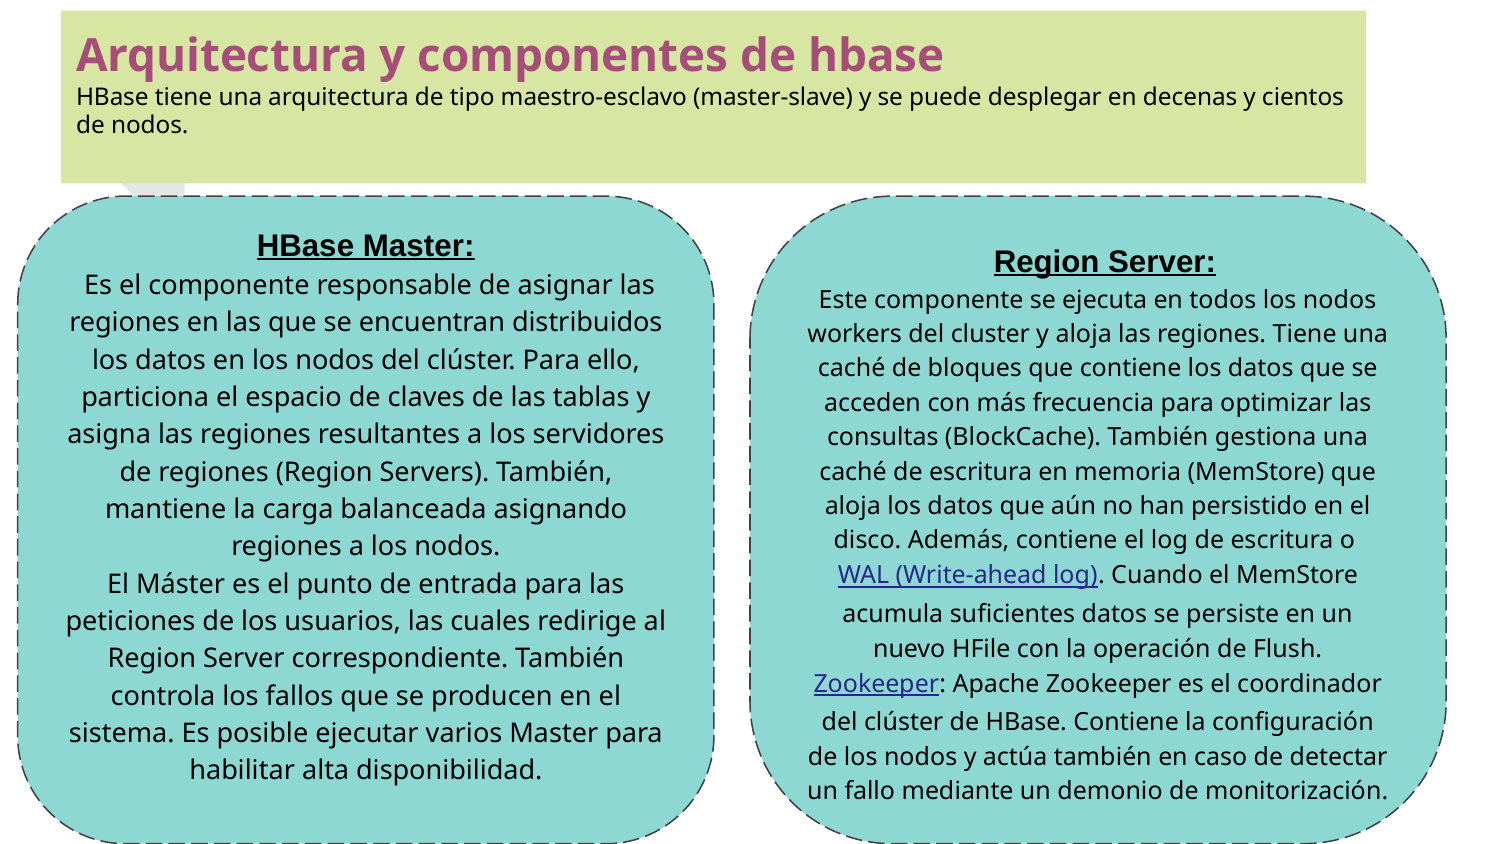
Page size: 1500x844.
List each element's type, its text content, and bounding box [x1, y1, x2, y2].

text_box HBase Master: Es el componente responsable de asignar las regiones en las que se encuentran distribuidos los datos en los nodos del clúster. Para ello, particiona el espacio de claves de las tablas y asigna las regiones resultantes a los servidores de regiones (Region Servers). También, mantiene la carga balanceada asignando regiones a los nodos. El Máster es el punto de entrada para las peticiones de los usuarios, las cuales redirige al Region Server correspondiente. También controla los fallos que se producen en el sistema. Es posible ejecutar varios Master para habilitar alta disponibilidad. [17, 196, 714, 844]
text_box Region Server: Este componente se ejecuta en todos los nodos workers del cluster y aloja las regiones. Tiene una caché de bloques que contiene los datos que se acceden con más frecuencia para optimizar las consultas (BlockCache). También gestiona una caché de escritura en memoria (MemStore) que aloja los datos que aún no han persistido en el disco. Además, contiene el log de escritura o WAL (Write-ahead log). Cuando el MemStore acumula suficientes datos se persiste en un nuevo HFile con la operación de Flush. Zookeeper: Apache Zookeeper es el coordinador del clúster de HBase. Contiene la configuración de los nodos y actúa también en caso de detectar un fallo mediante un demonio de monitorización. [750, 196, 1447, 844]
title Arquitectura y componentes de hbase HBase tiene una arquitectura de tipo maestro-esclavo (master-slave) y se puede desplegar en decenas y cientos de nodos. [61, 10, 1367, 184]
